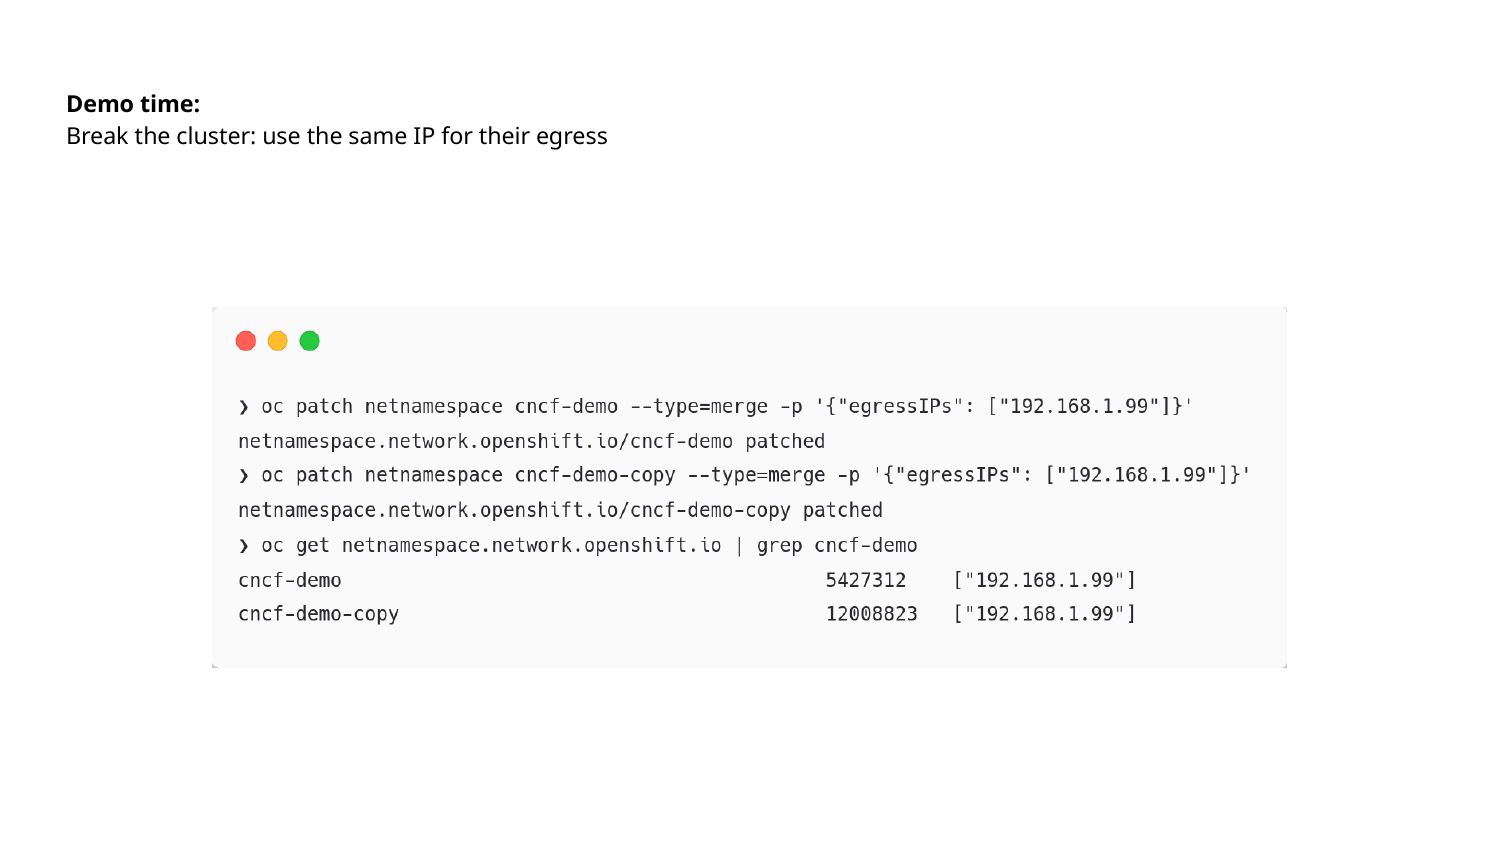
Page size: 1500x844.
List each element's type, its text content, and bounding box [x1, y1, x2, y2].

picture [212, 307, 1287, 668]
title Demo time: Break the cluster: use the same IP for their egress [51, 72, 1449, 167]
